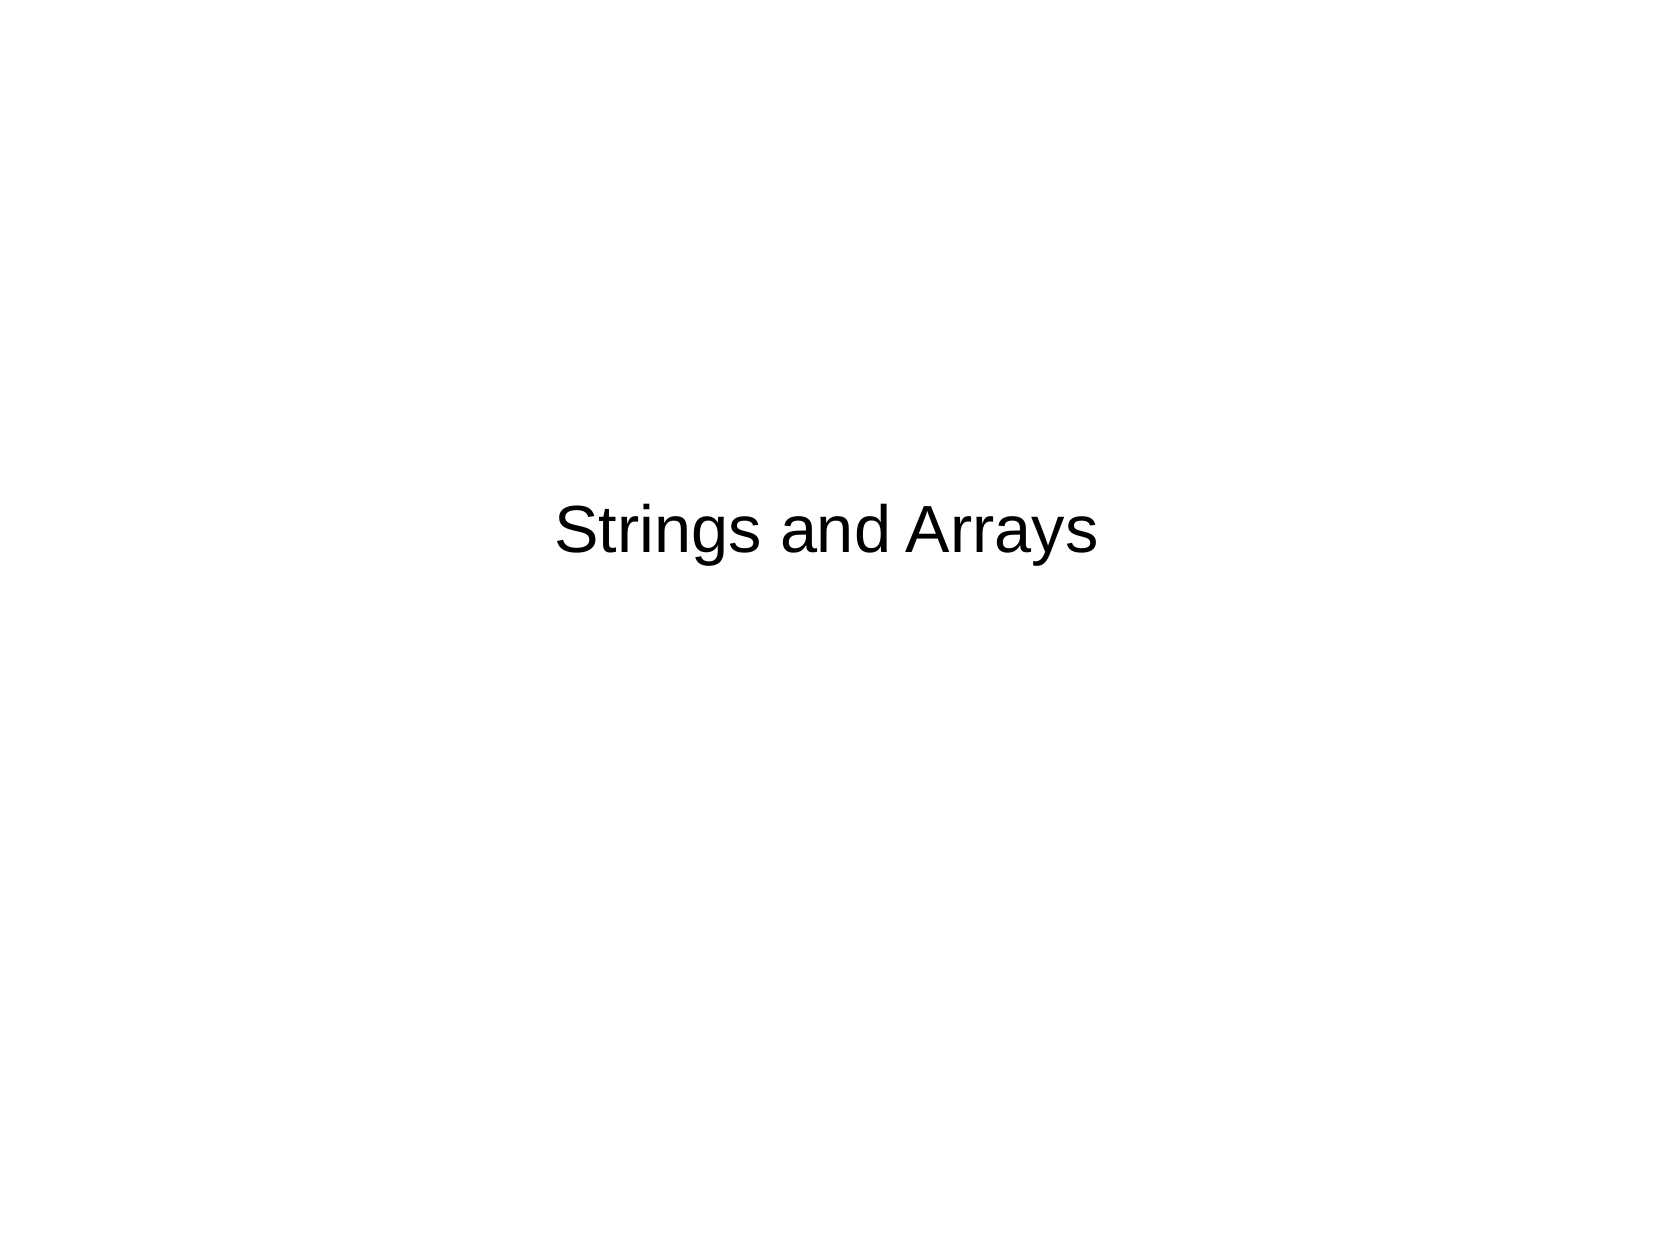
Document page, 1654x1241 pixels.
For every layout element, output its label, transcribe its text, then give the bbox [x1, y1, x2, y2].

subtitle Strings and Arrays [82, 49, 1571, 1010]
